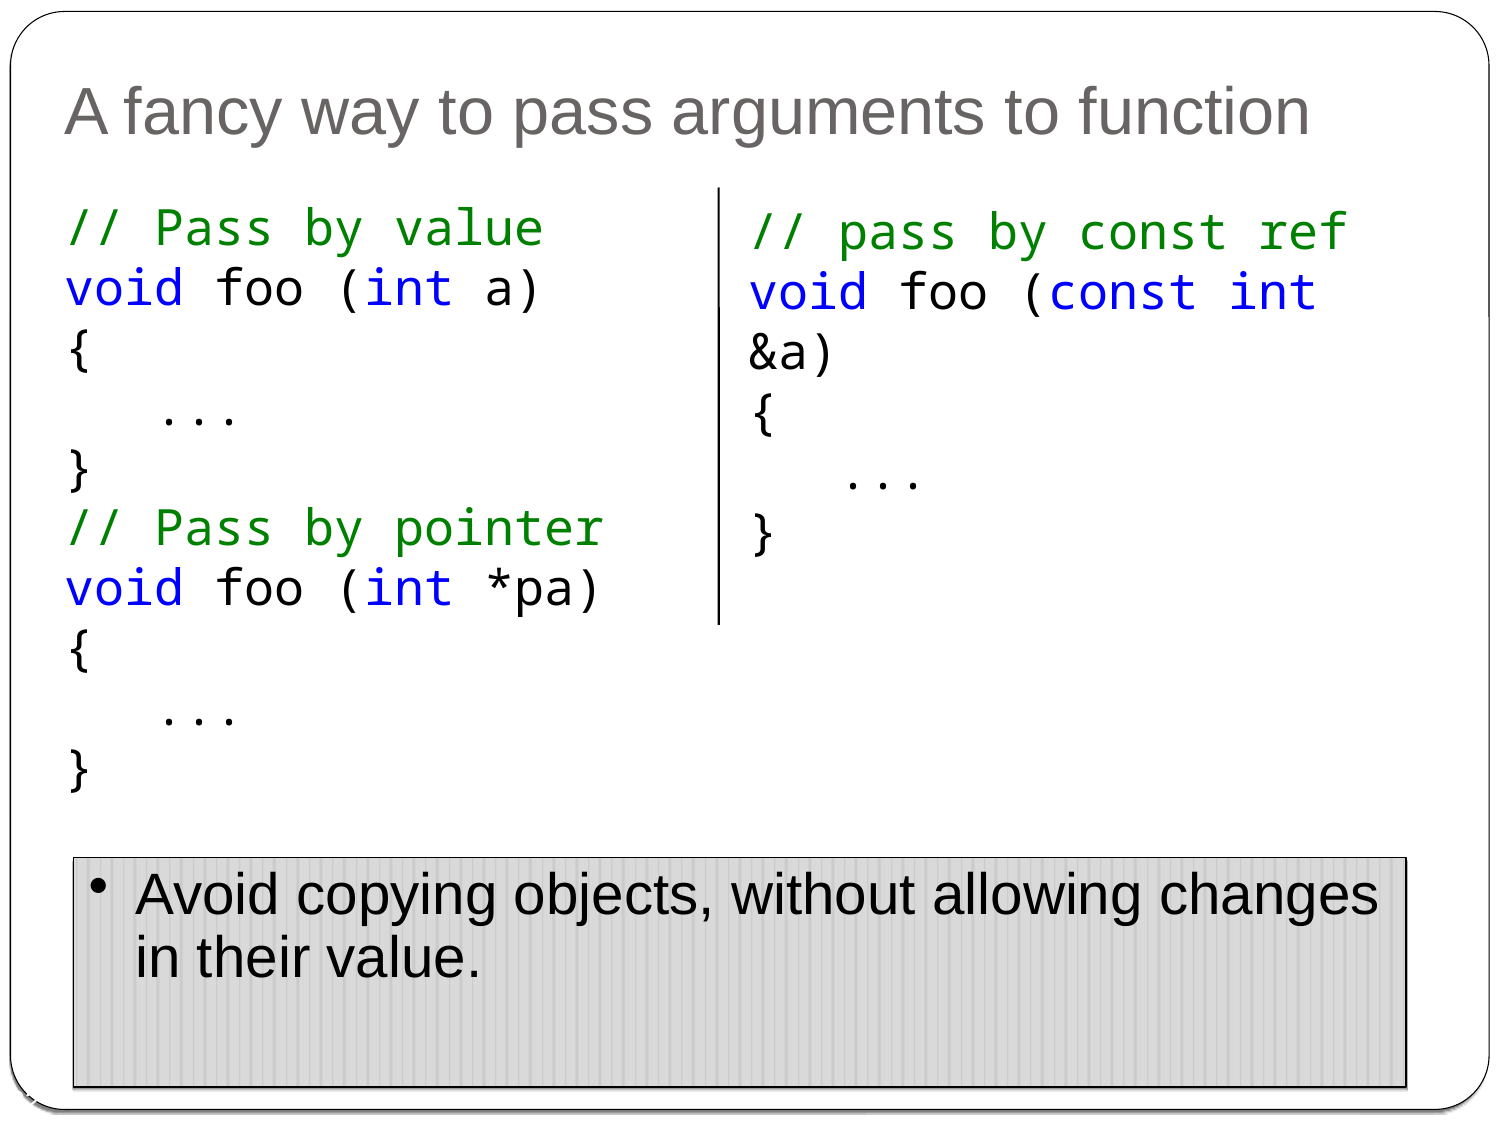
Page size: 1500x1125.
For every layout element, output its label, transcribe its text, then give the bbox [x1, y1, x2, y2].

list // Pass by value void foo (int a) { ... } // Pass by pointer void foo (int *pa) { ... } [50, 187, 1450, 1125]
slide_number <number> [0, 1074, 50, 1125]
title A fancy way to pass arguments to function [50, 45, 1450, 163]
text_box // pass by const ref void foo (const int &a) { ... } [718, 176, 1468, 582]
text_box Avoid copying objects, without allowing changes in their value. [73, 857, 1407, 1087]
